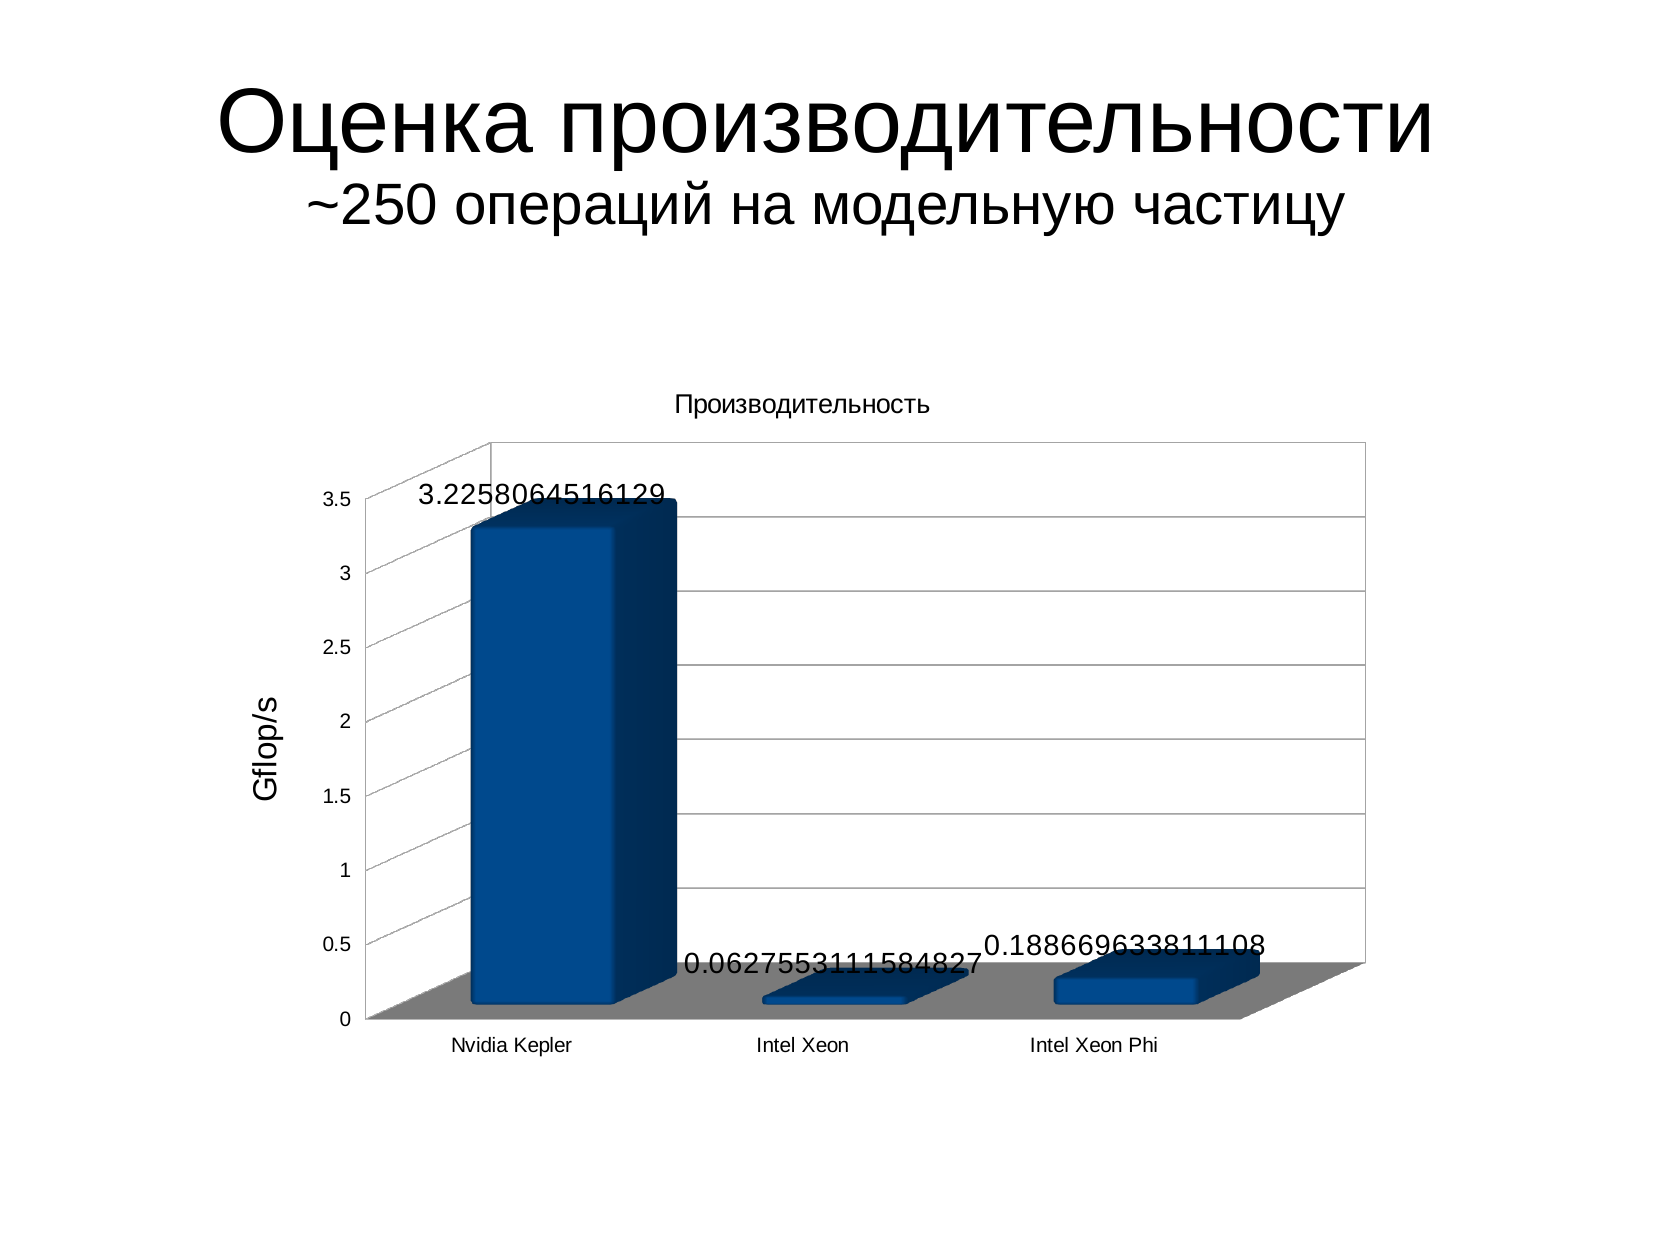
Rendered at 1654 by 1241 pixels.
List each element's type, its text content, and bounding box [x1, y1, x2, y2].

chart [210, 360, 1396, 1072]
title Оценка производительности ~250 операций на модельную частицу [82, 49, 1571, 257]
